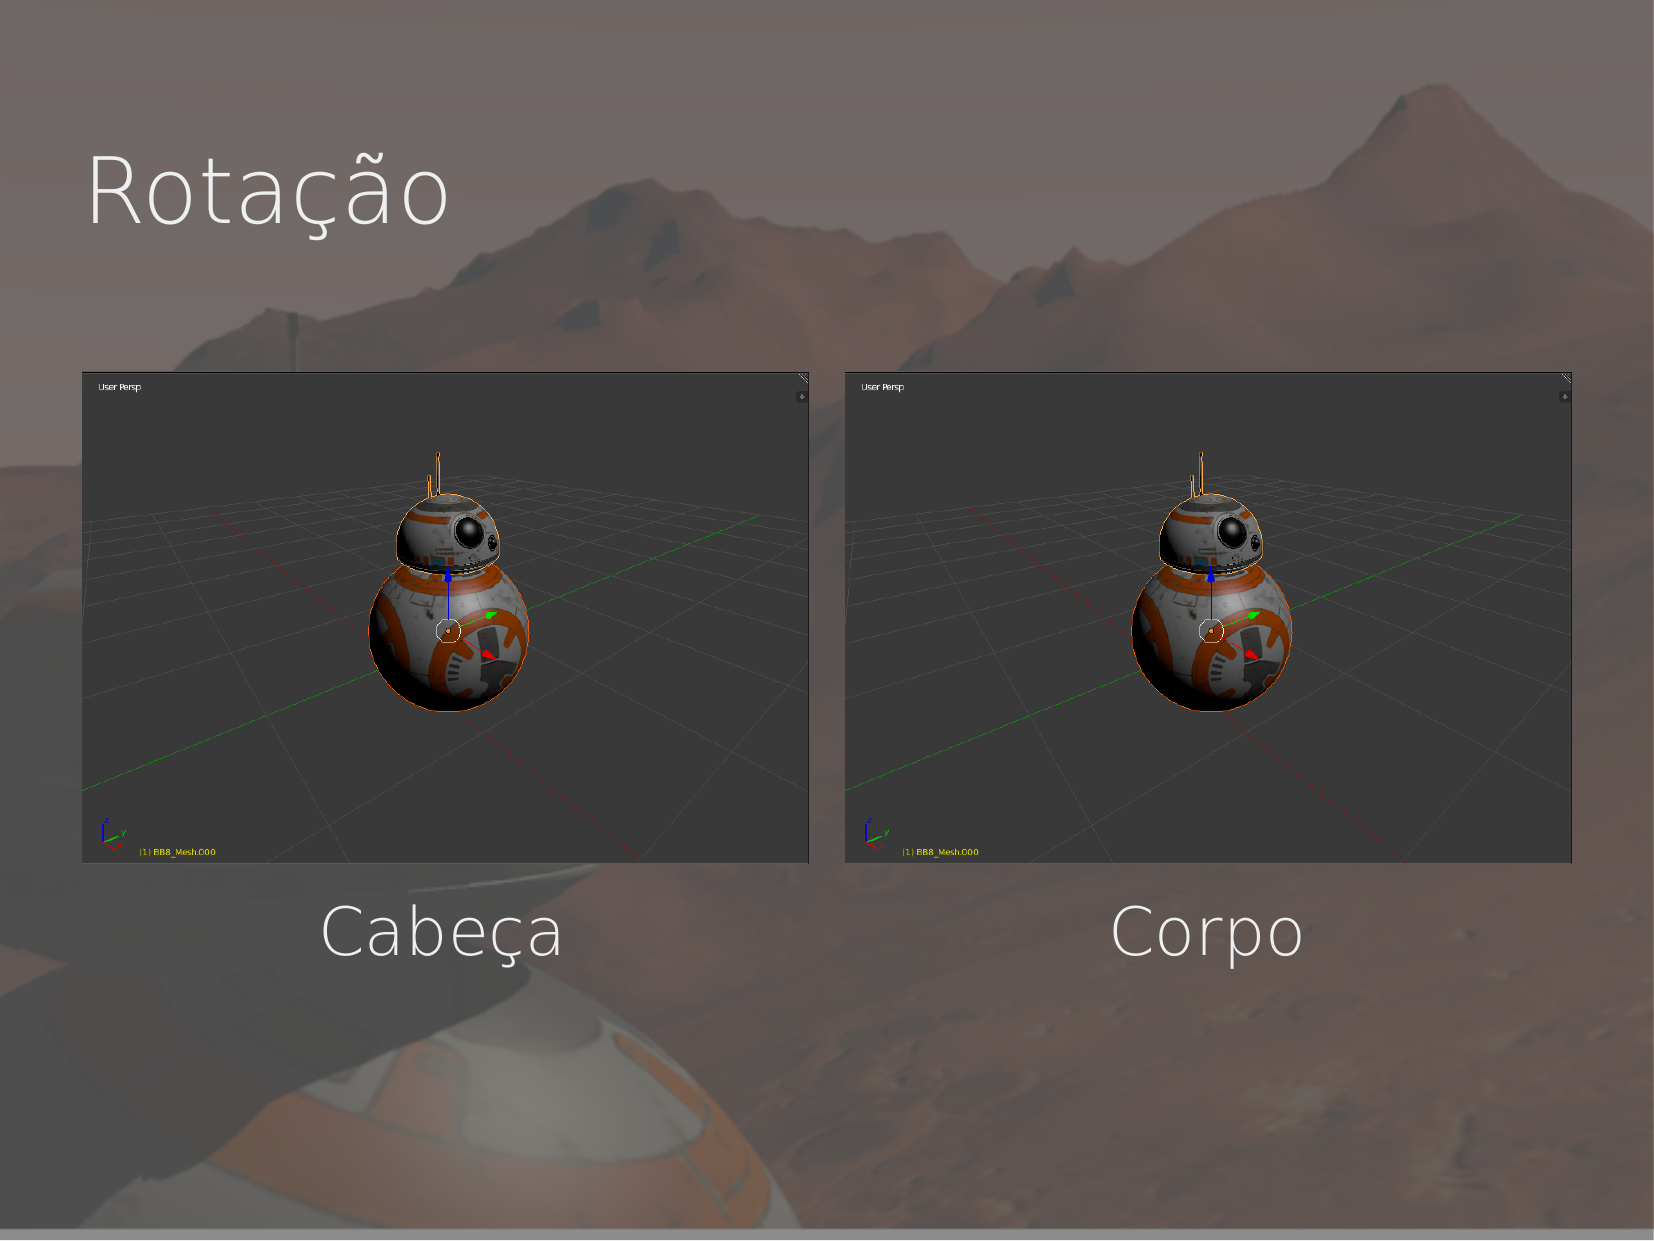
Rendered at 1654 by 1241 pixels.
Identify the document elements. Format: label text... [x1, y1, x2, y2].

text_box Cabeça [75, 885, 811, 979]
picture [845, 371, 1572, 864]
picture [82, 371, 809, 864]
text_box Corpo [840, 885, 1576, 979]
title Rotação [82, 88, 1571, 296]
